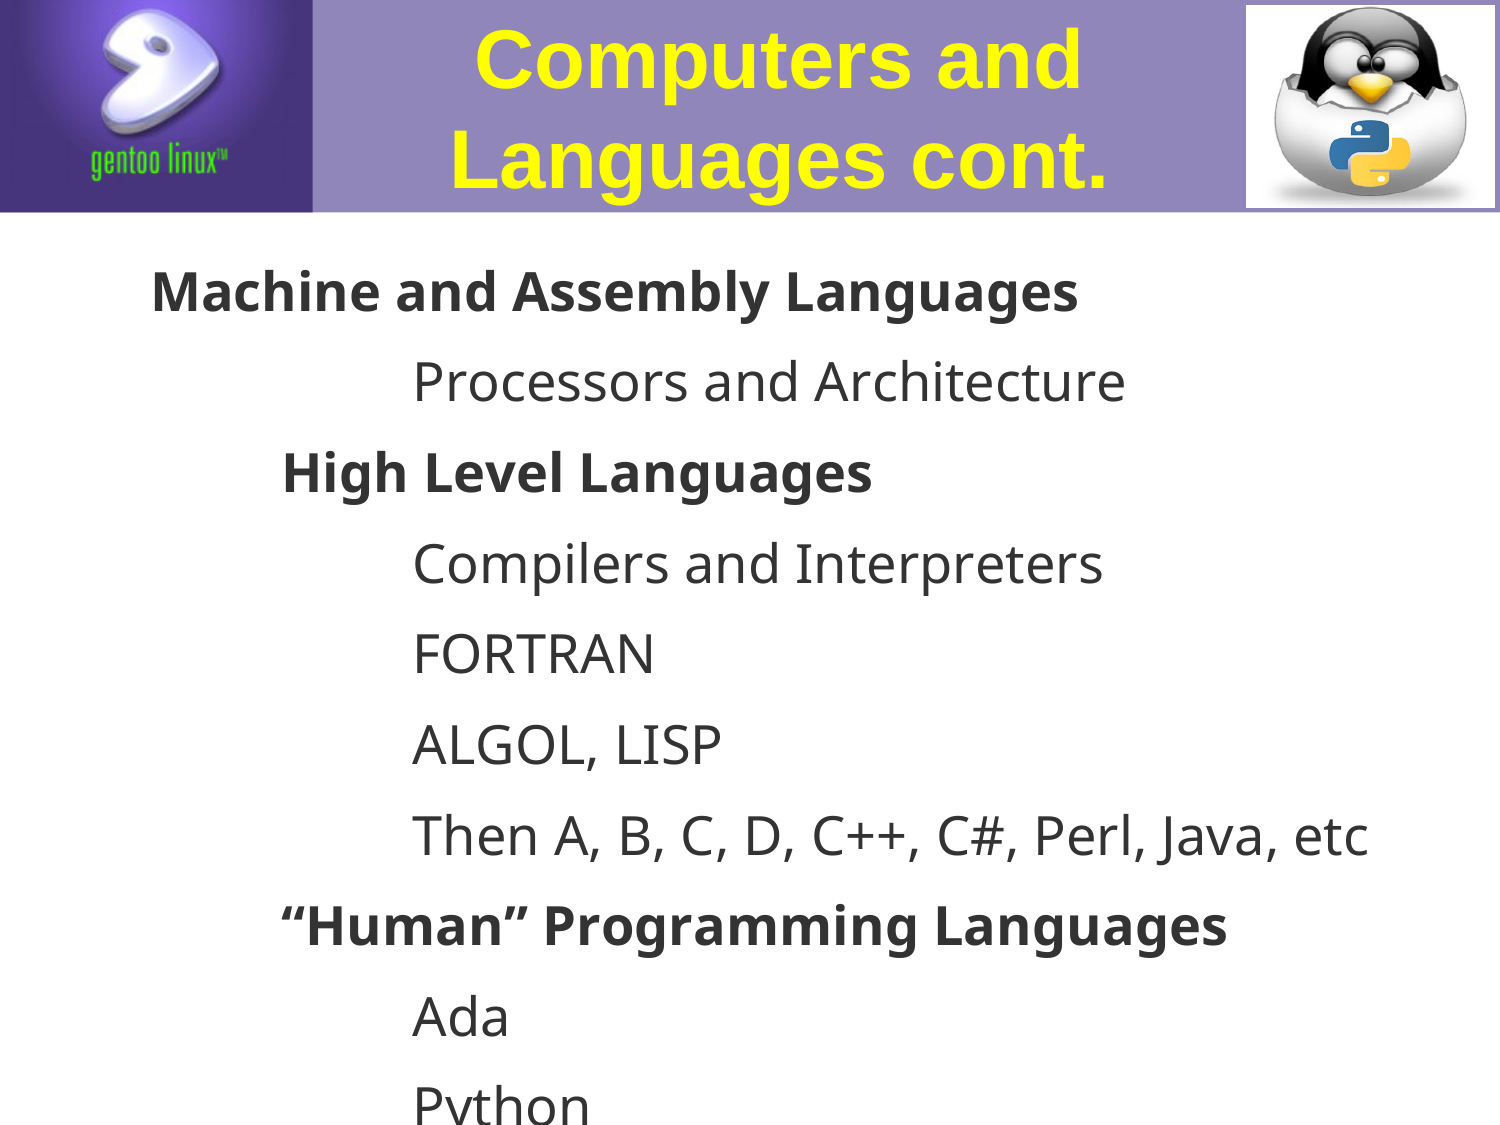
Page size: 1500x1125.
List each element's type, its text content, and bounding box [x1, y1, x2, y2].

picture [0, 0, 302, 184]
title Computers and Languages cont. [324, 9, 1235, 203]
picture [1246, 5, 1495, 208]
list Machine and Assembly Languages Processors and Architecture High Level Languages Compilers and Interpreters FORTRAN ALGOL, LISP Then A, B, C, D, C++, C#, Perl, Java, etc “Human” Programming Languages Ada Python [37, 253, 1482, 1125]
